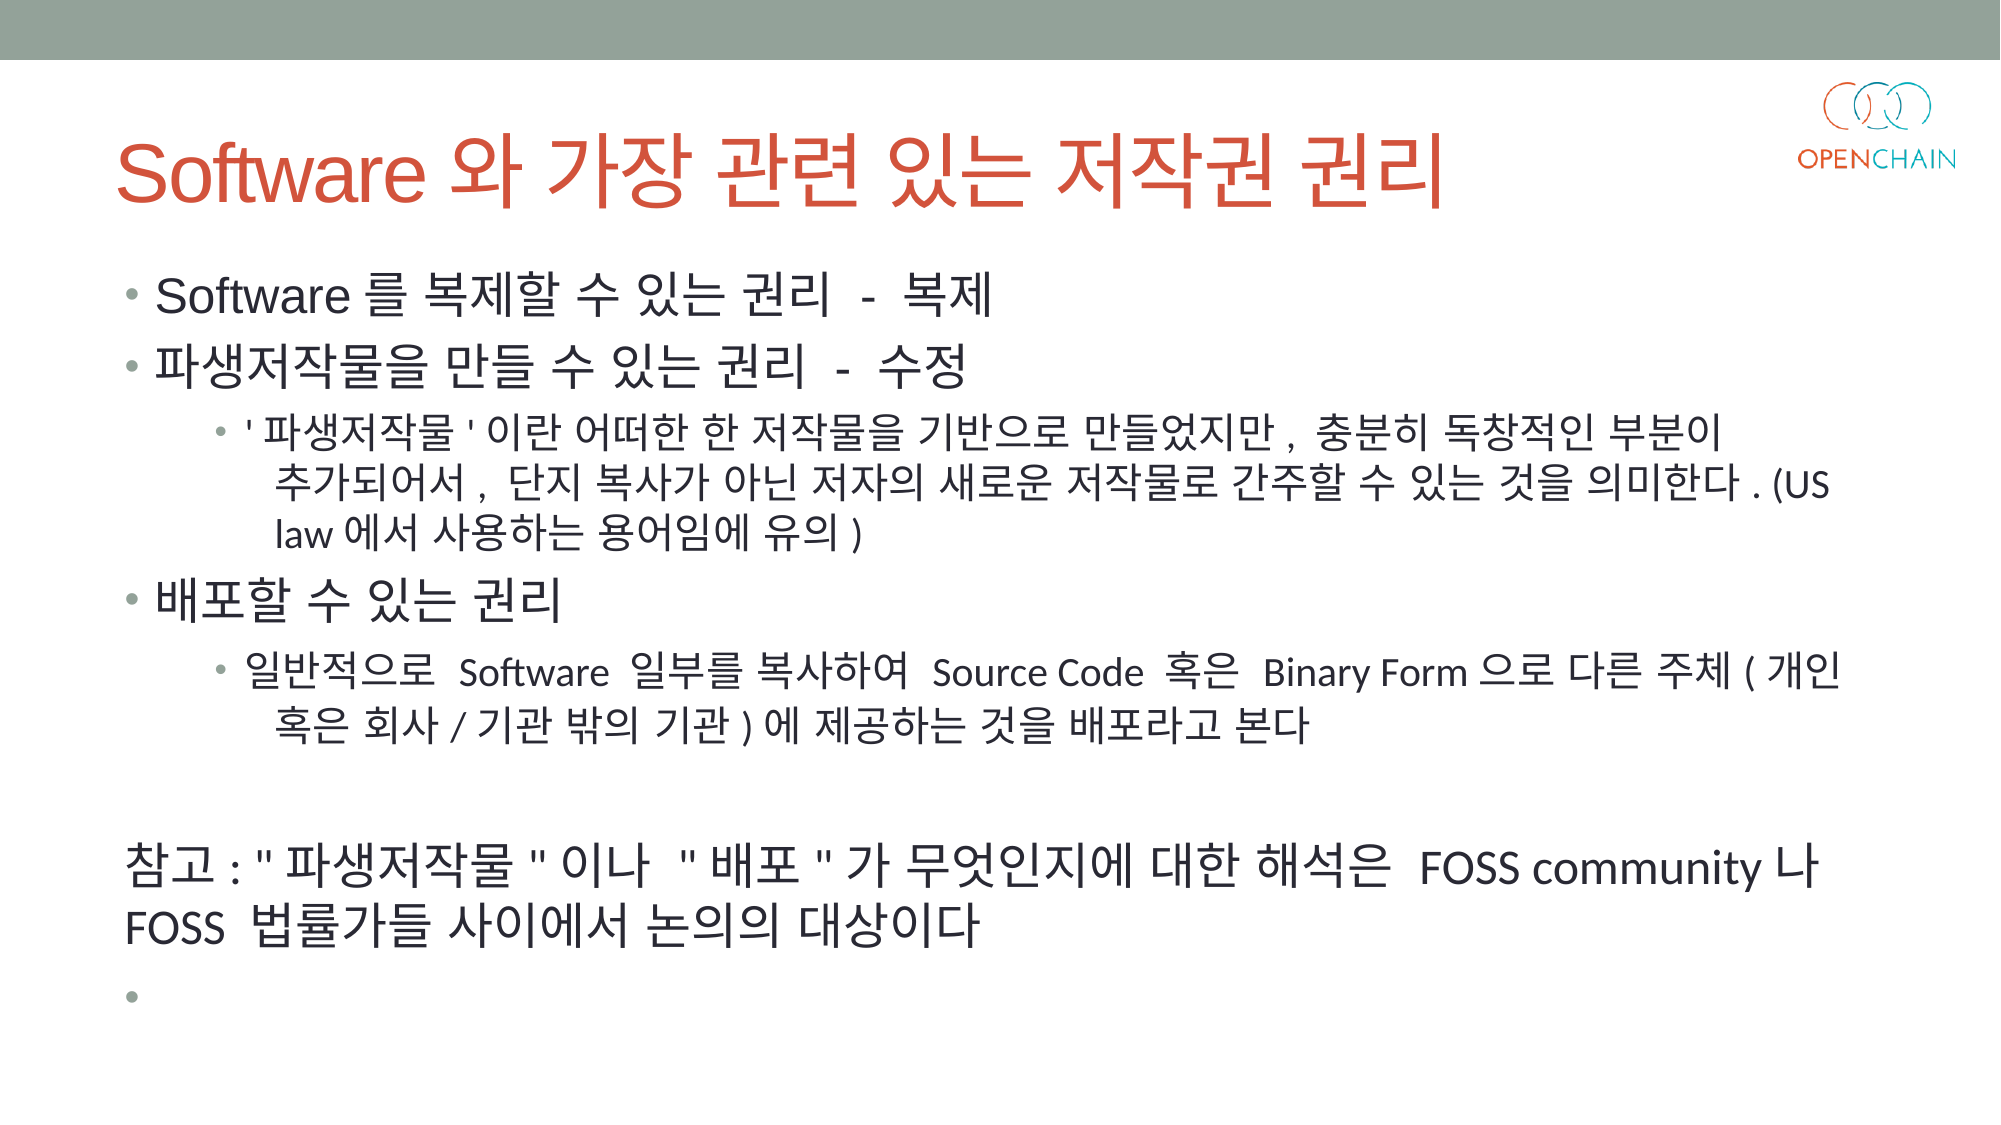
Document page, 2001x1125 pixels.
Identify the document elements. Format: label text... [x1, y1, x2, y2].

list Software를 복제할 수 있는 권리 - 복제 파생저작물을 만들 수 있는 권리 - 수정 '파생저작물'이란 어떠한 한 저작물을 기반으로 만들었지만, 충분히 독창적인 부분이 추가되어서, 단지 복사가 아닌 저자의 새로운 저작물로 간주할 수 있는 것을 의미한다. (US law에서 사용하는 용어임에 유의) 배포할 수 있는 권리 일반적으로 Software 일부를 복사하여 Source Code 혹은 Binary Form으로 다른 주체(개인 혹은 회사/기관 밖의 기관)에 제공하는 것을 배포라고 본다 참고: "파생저작물"이나 "배포"가 무엇인지에 대한 해석은 FOSS community나 FOSS 법률가들 사이에서 논의의 대상이다 [109, 255, 1863, 1122]
title Software와 가장 관련 있는 저작권 권리 [99, 87, 1900, 251]
